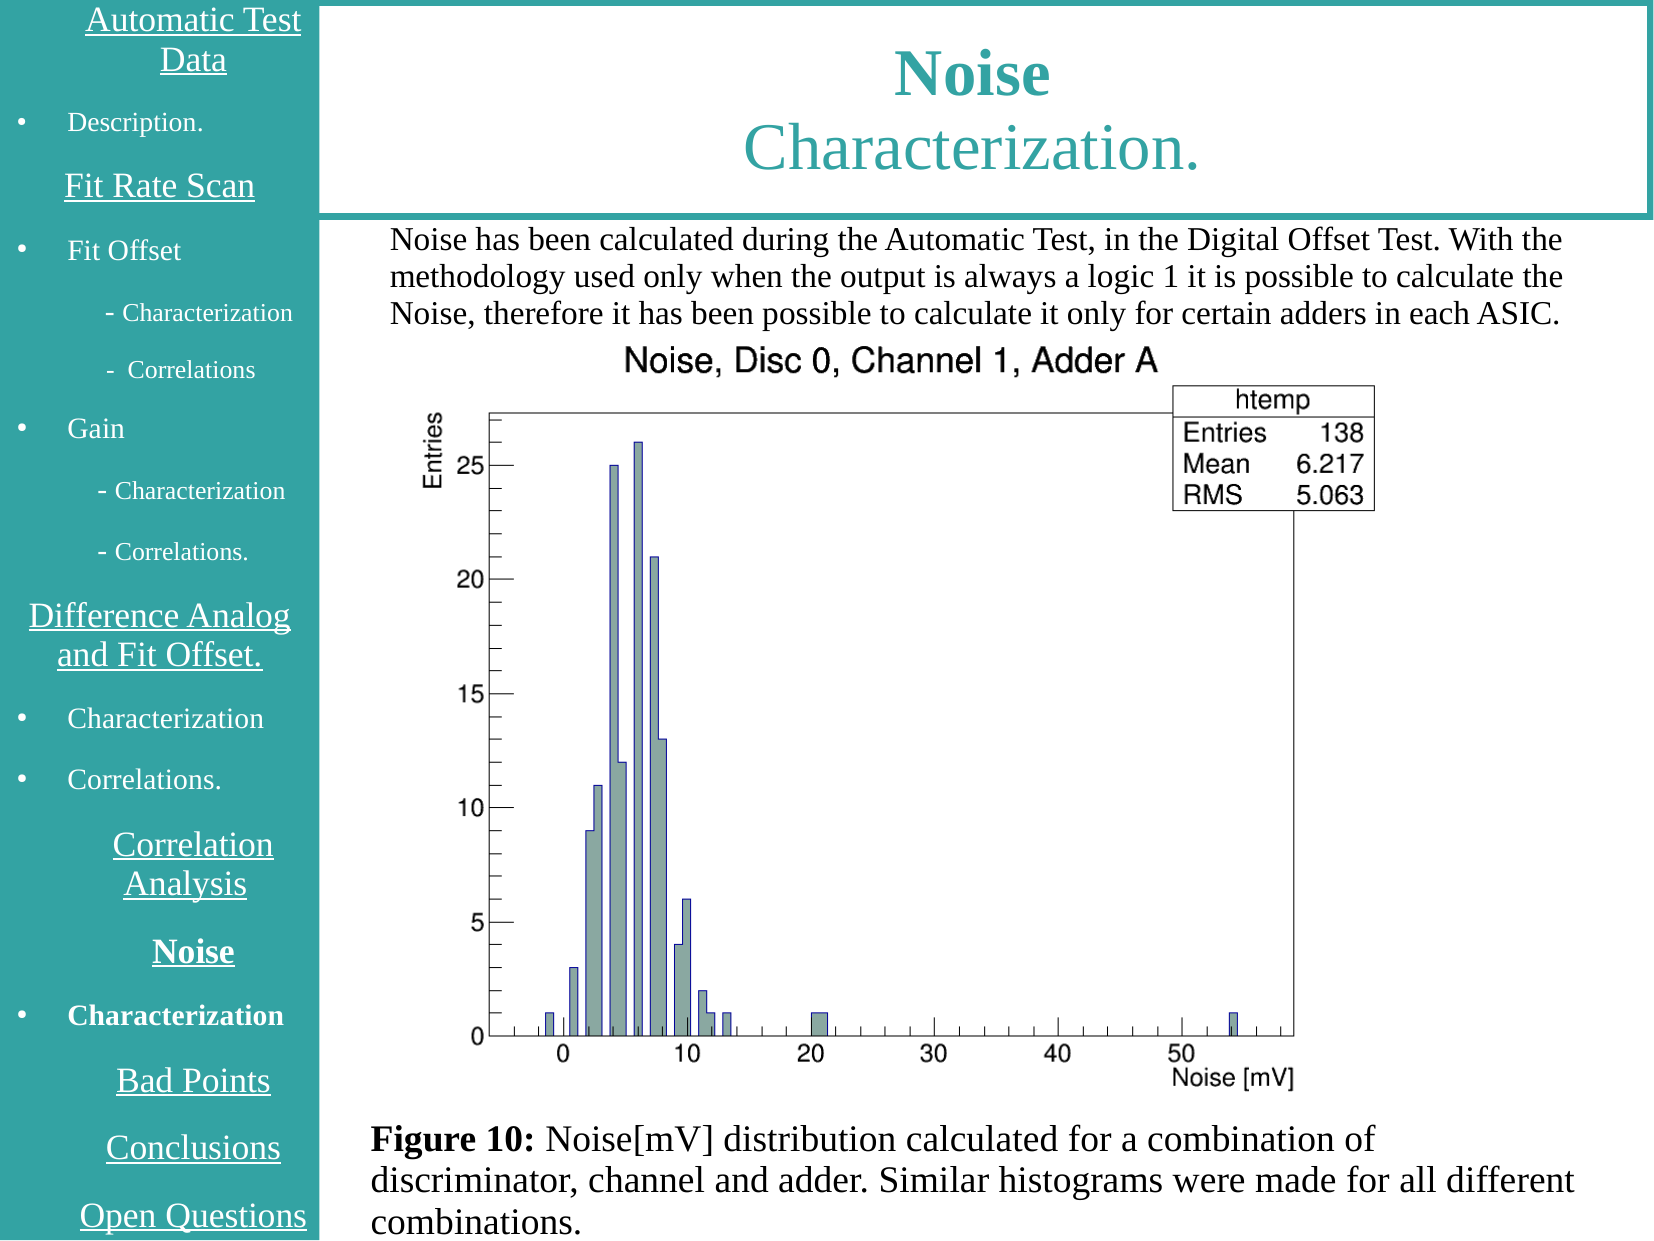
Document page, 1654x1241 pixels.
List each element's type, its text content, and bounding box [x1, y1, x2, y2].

text_box Figure 10: Noise[mV] distribution calculated for a combination of discriminator, channel and adder. Similar histograms were made for all different combinations. [355, 1110, 1608, 1241]
list Automatic Test Data Description. Fit Rate Scan Fit Offset - Characterization - Correlations Gain - Characterization - Correlations. Difference Analog and Fit Offset. Characterization Correlations. Correlation Analysis Noise Characterization Bad Points Conclusions Open Questions [0, 0, 320, 1241]
list Noise has been calculated during the Automatic Test, in the Digital Offset Test. With the methodology used only when the output is always a logic 1 it is possible to calculate the Noise, therefore it has been possible to calculate it only for certain adders in each ASIC. [320, 220, 1642, 1241]
title Noise Characterization. [320, 2, 1651, 217]
picture [389, 335, 1394, 1114]
